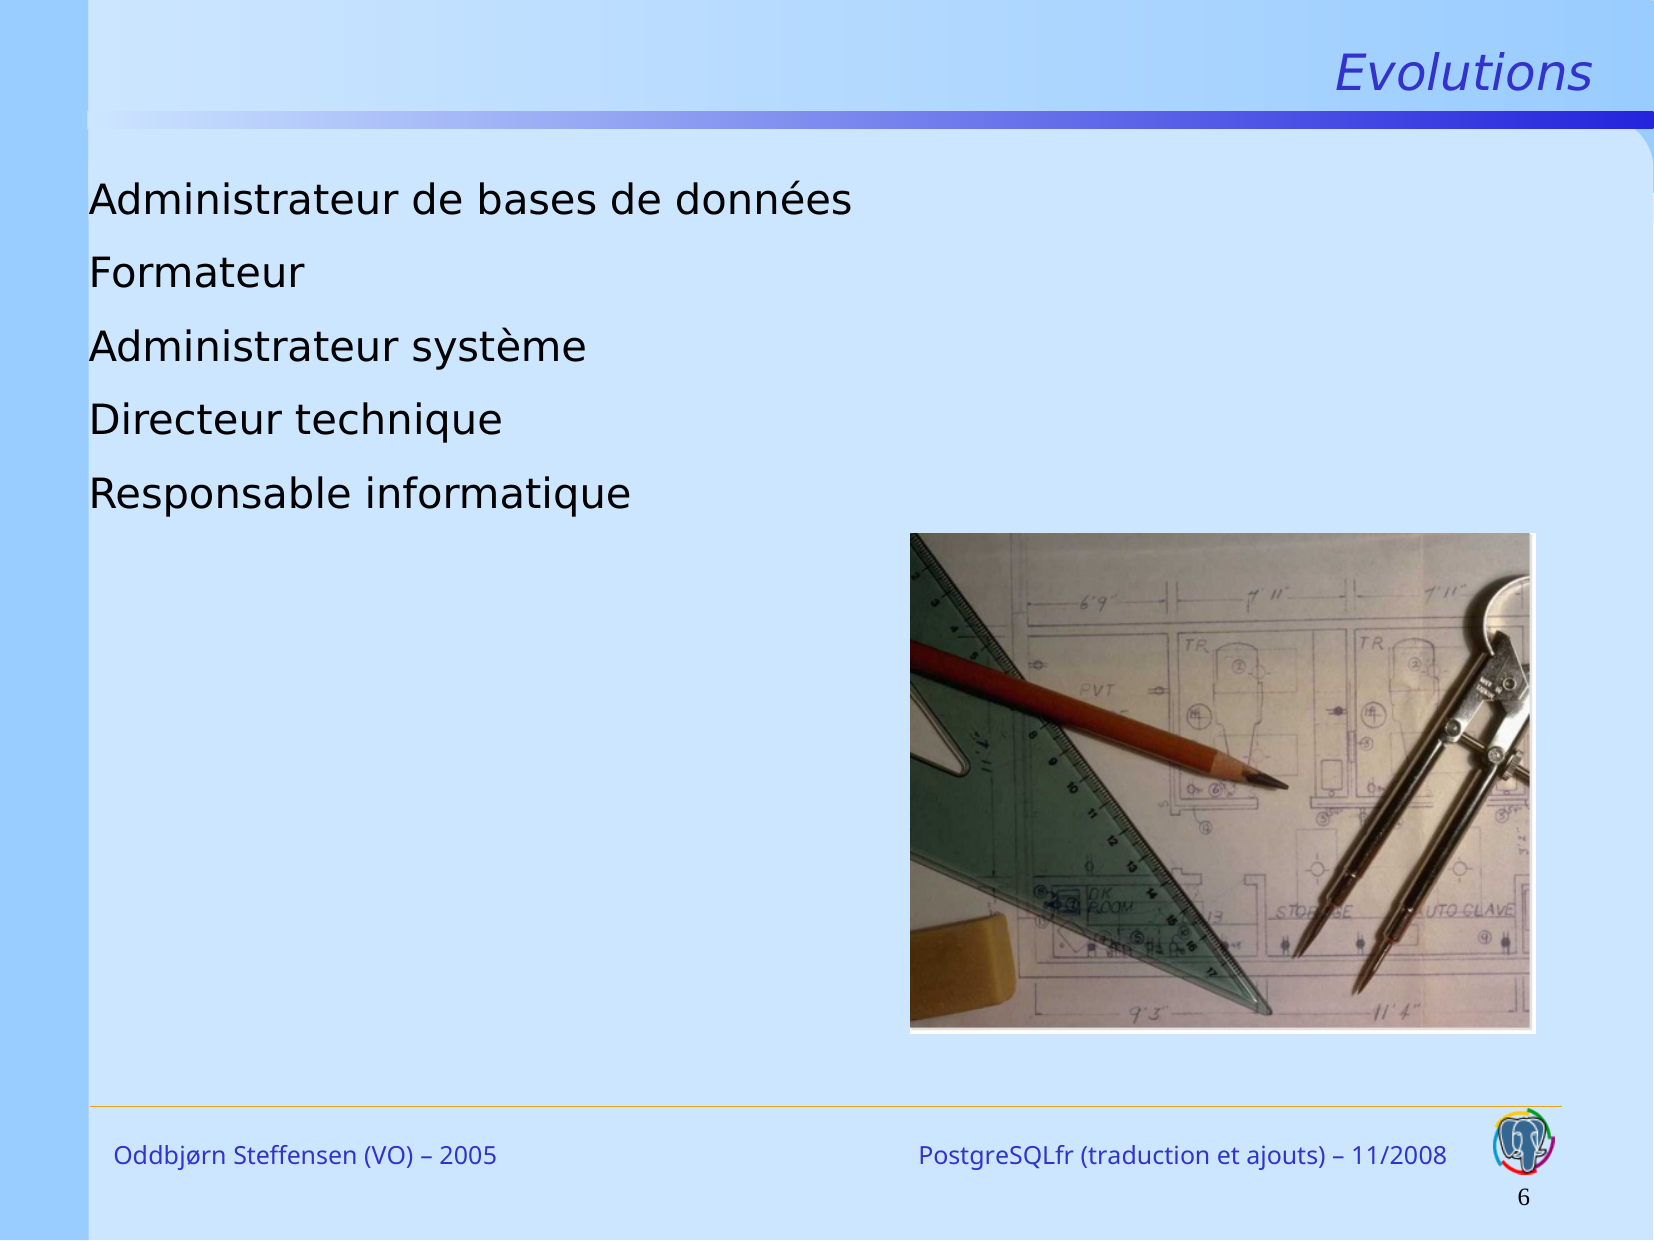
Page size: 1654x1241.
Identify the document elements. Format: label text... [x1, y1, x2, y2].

list Administrateur de bases de données Formateur Administrateur système Directeur technique Responsable informatique [88, 175, 1547, 1063]
picture [1493, 1108, 1555, 1175]
title Evolutions [175, 0, 1594, 148]
picture [910, 533, 1536, 1034]
